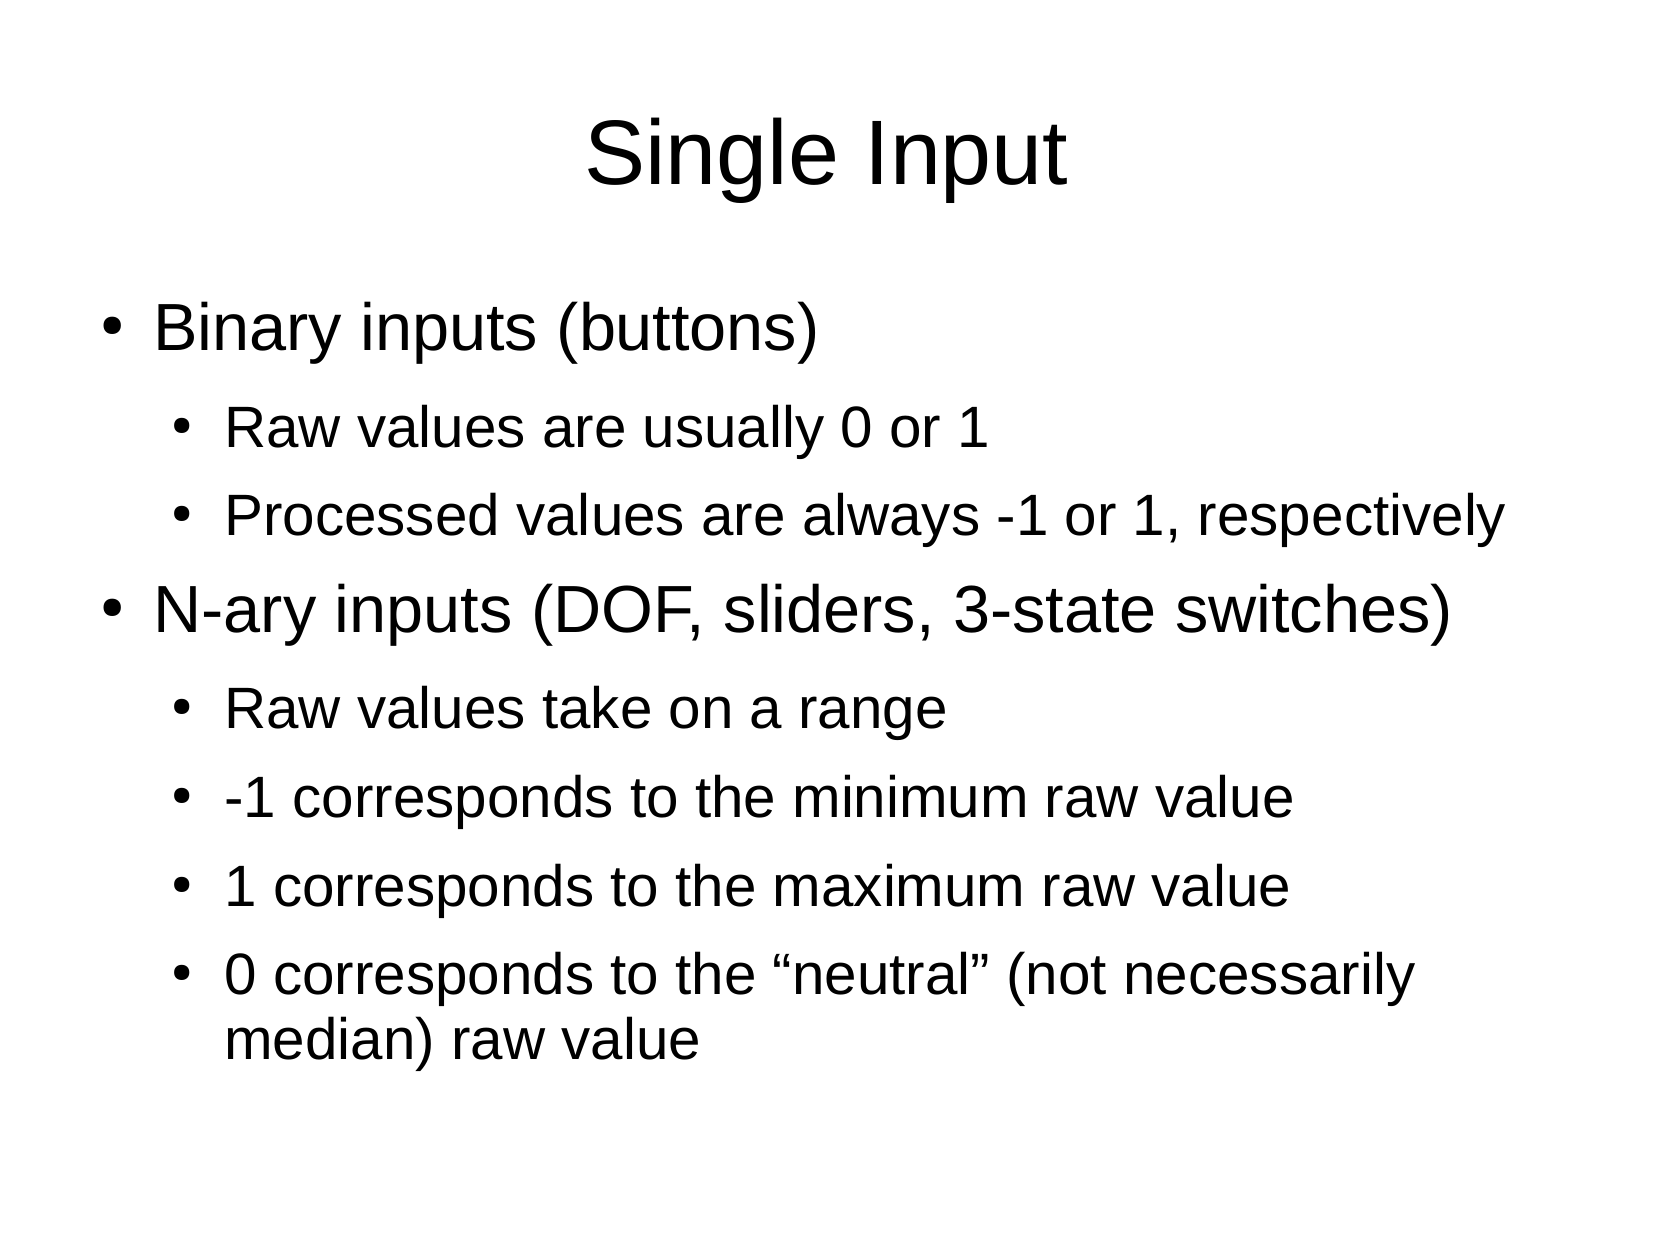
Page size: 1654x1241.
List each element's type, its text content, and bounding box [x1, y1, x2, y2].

list Binary inputs (buttons) Raw values are usually 0 or 1 Processed values are always -1 or 1, respectively N-ary inputs (DOF, sliders, 3-state switches) Raw values take on a range -1 corresponds to the minimum raw value 1 corresponds to the maximum raw value 0 corresponds to the “neutral” (not necessarily median) raw value [82, 290, 1571, 1109]
title Single Input [82, 49, 1571, 257]
